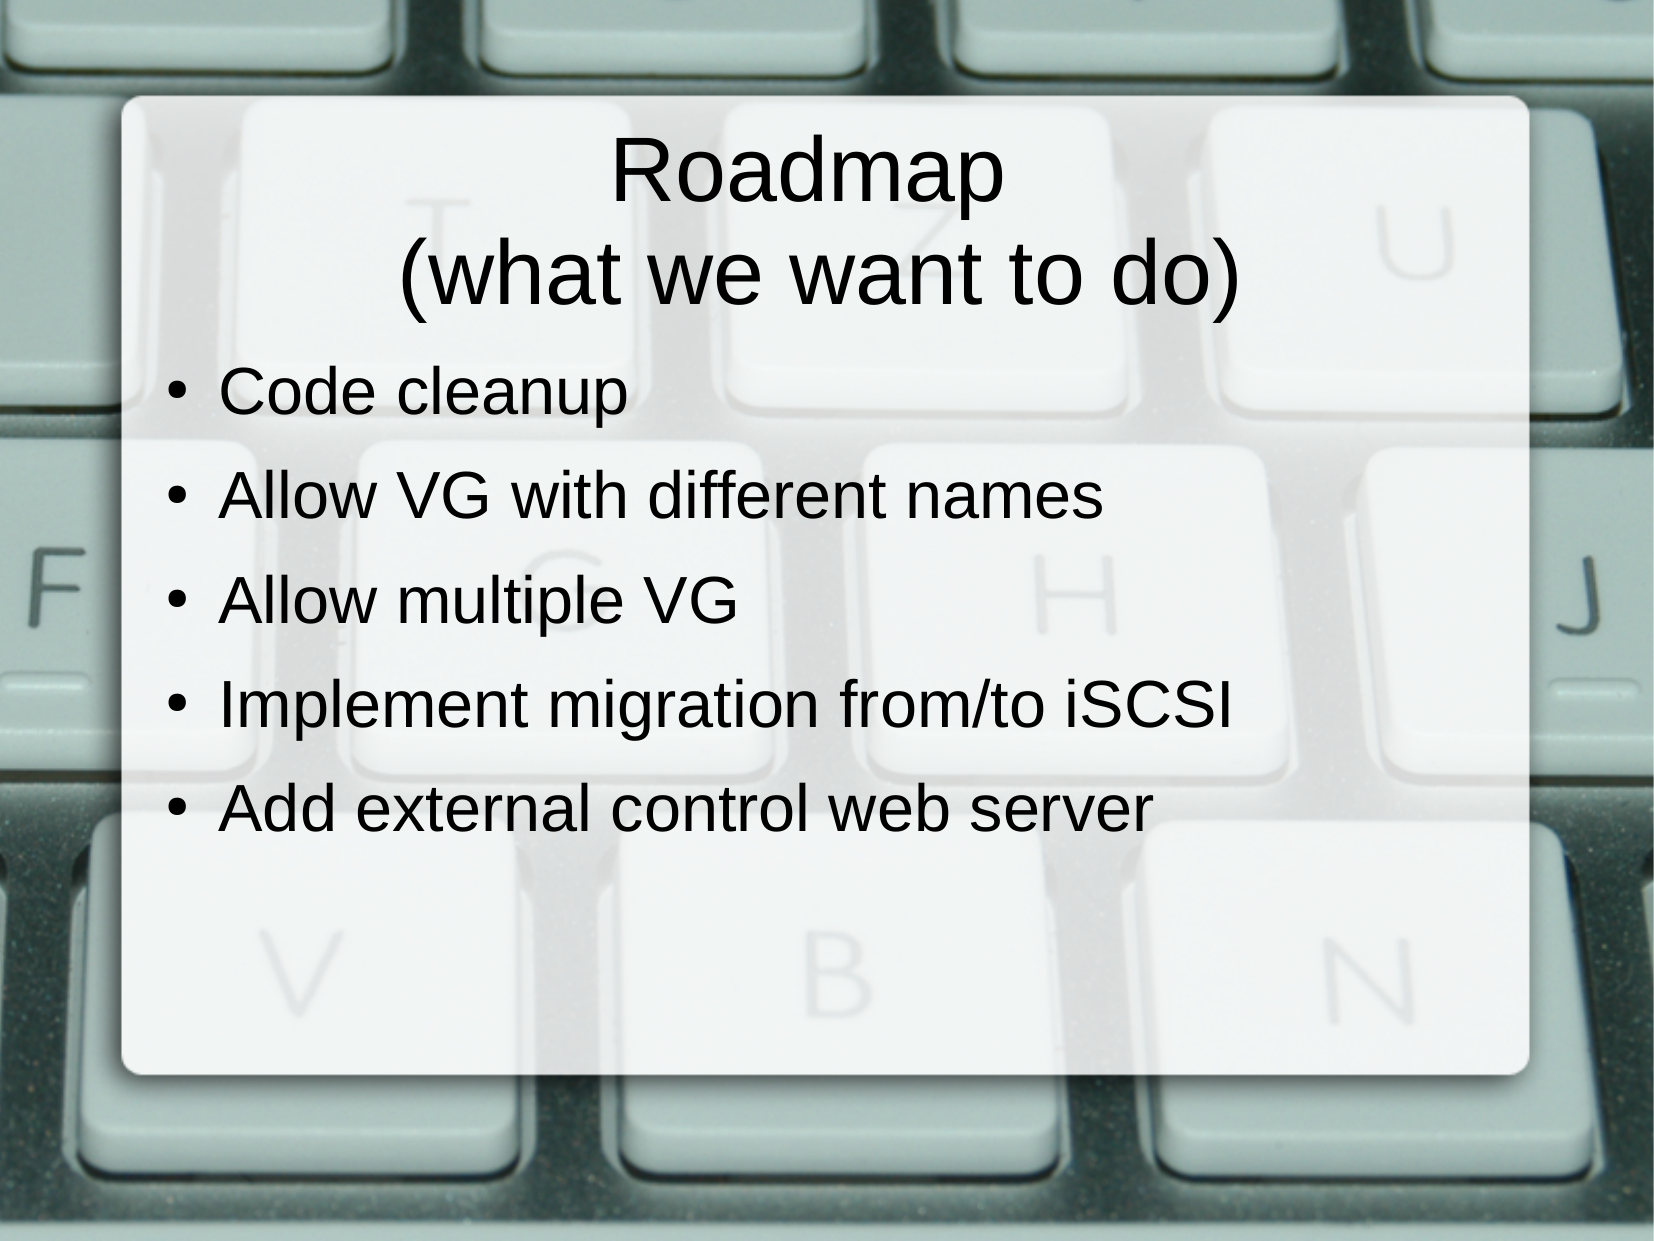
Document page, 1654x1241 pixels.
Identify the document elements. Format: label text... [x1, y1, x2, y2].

list Code cleanup Allow VG with different names Allow multiple VG Implement migration from/to iSCSI Add external control web server [147, 354, 1506, 1159]
title Roadmap (what we want to do) [135, 118, 1506, 324]
picture [0, 0, 1654, 1241]
